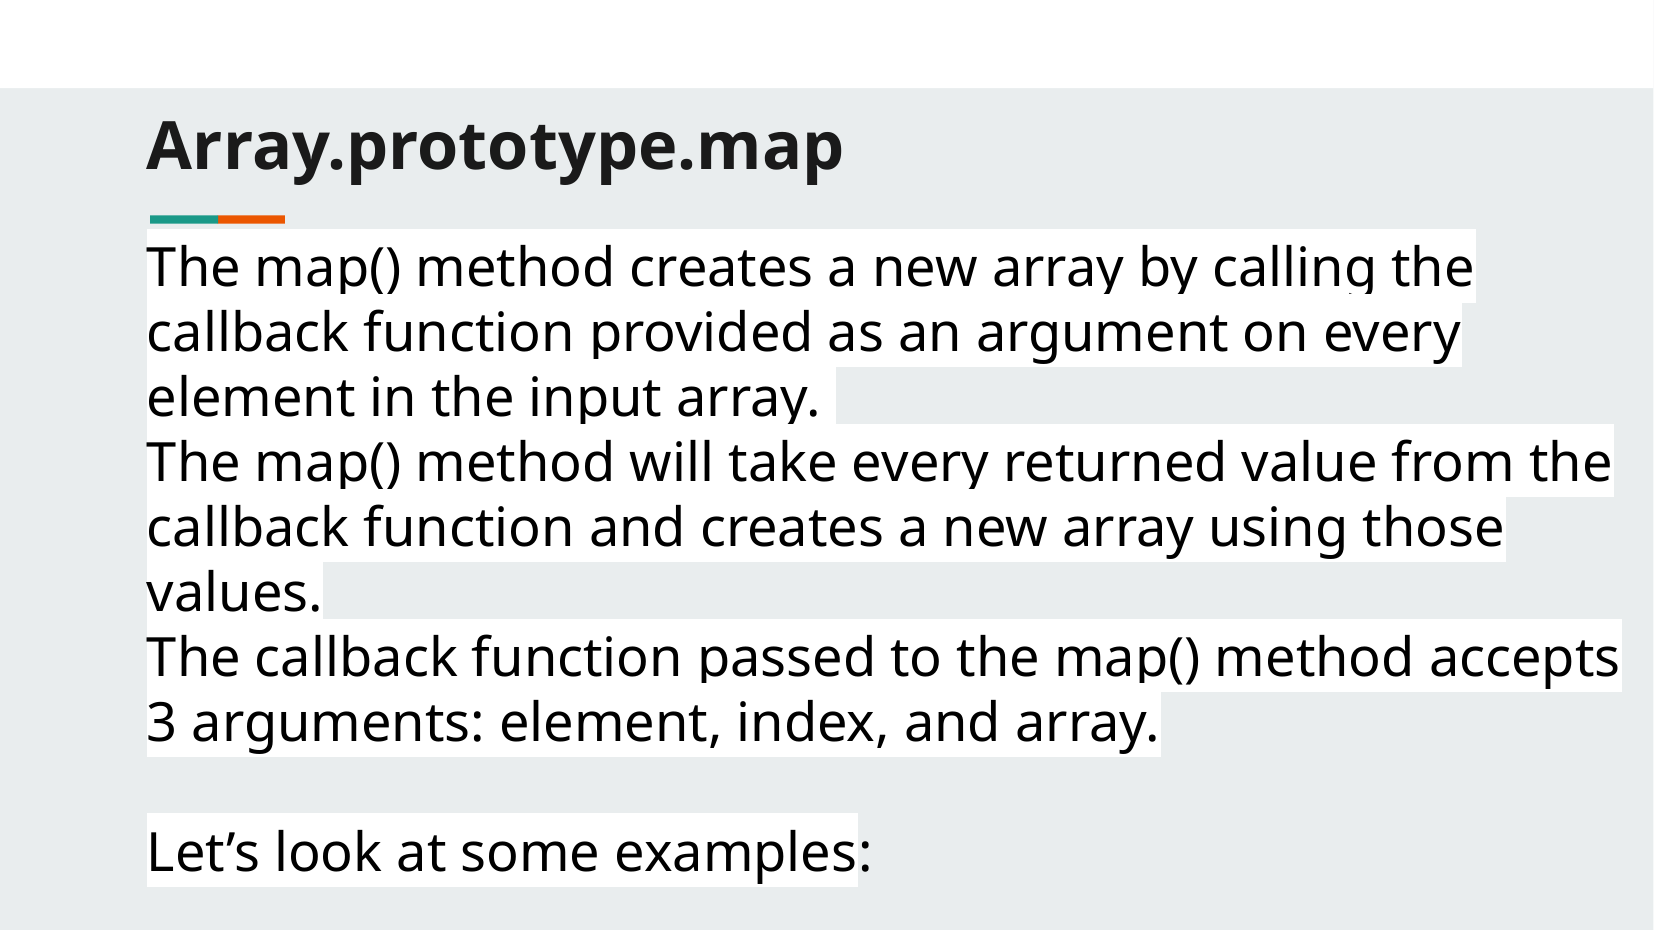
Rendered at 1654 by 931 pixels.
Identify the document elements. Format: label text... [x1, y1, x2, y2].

title Array.prototype.map The map() method creates a new array by calling the callback function provided as an argument on every element in the input array. The map() method will take every returned value from the callback function and creates a new array using those values. The callback function passed to the map() method accepts 3 arguments: element, index, and array. Let’s look at some examples: [131, 87, 1640, 626]
